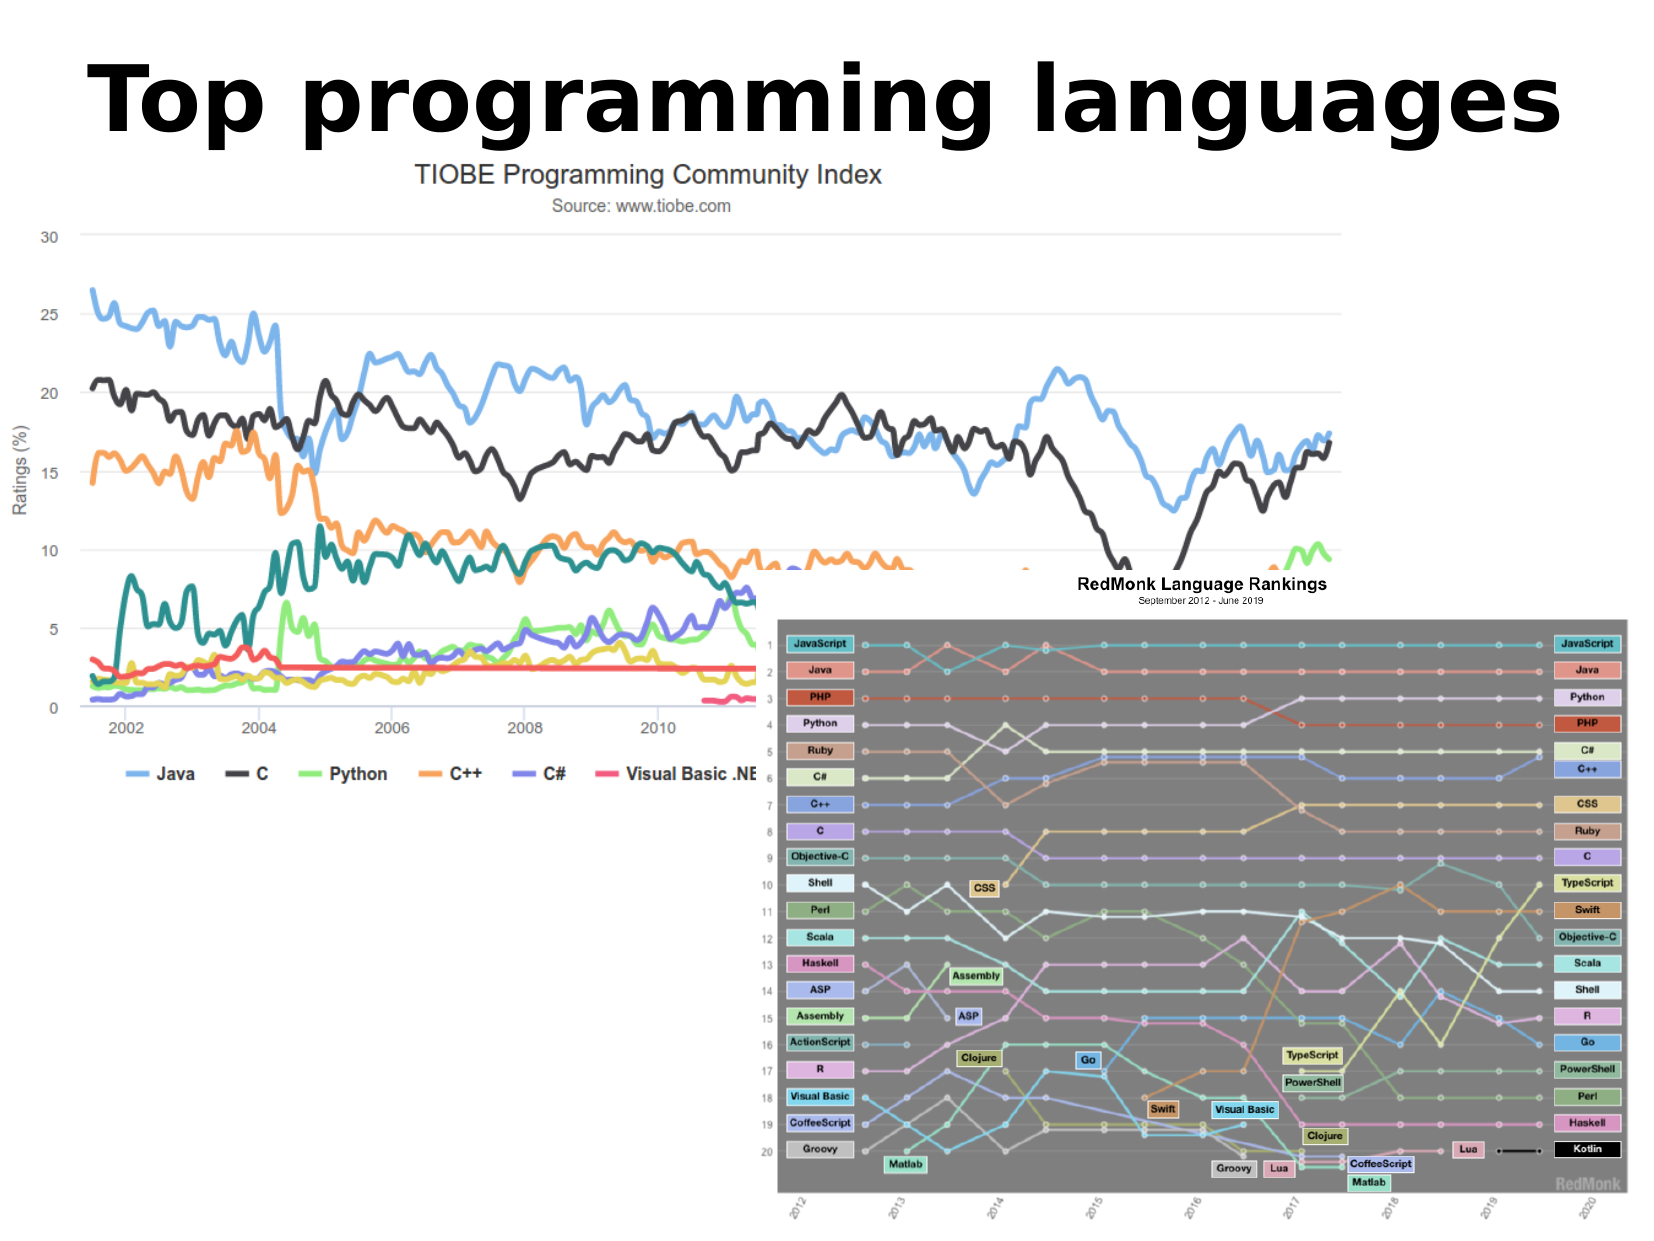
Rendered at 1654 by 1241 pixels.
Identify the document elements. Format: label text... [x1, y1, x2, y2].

title Top programming languages [82, 46, 1571, 154]
picture [9, 158, 1632, 1227]
